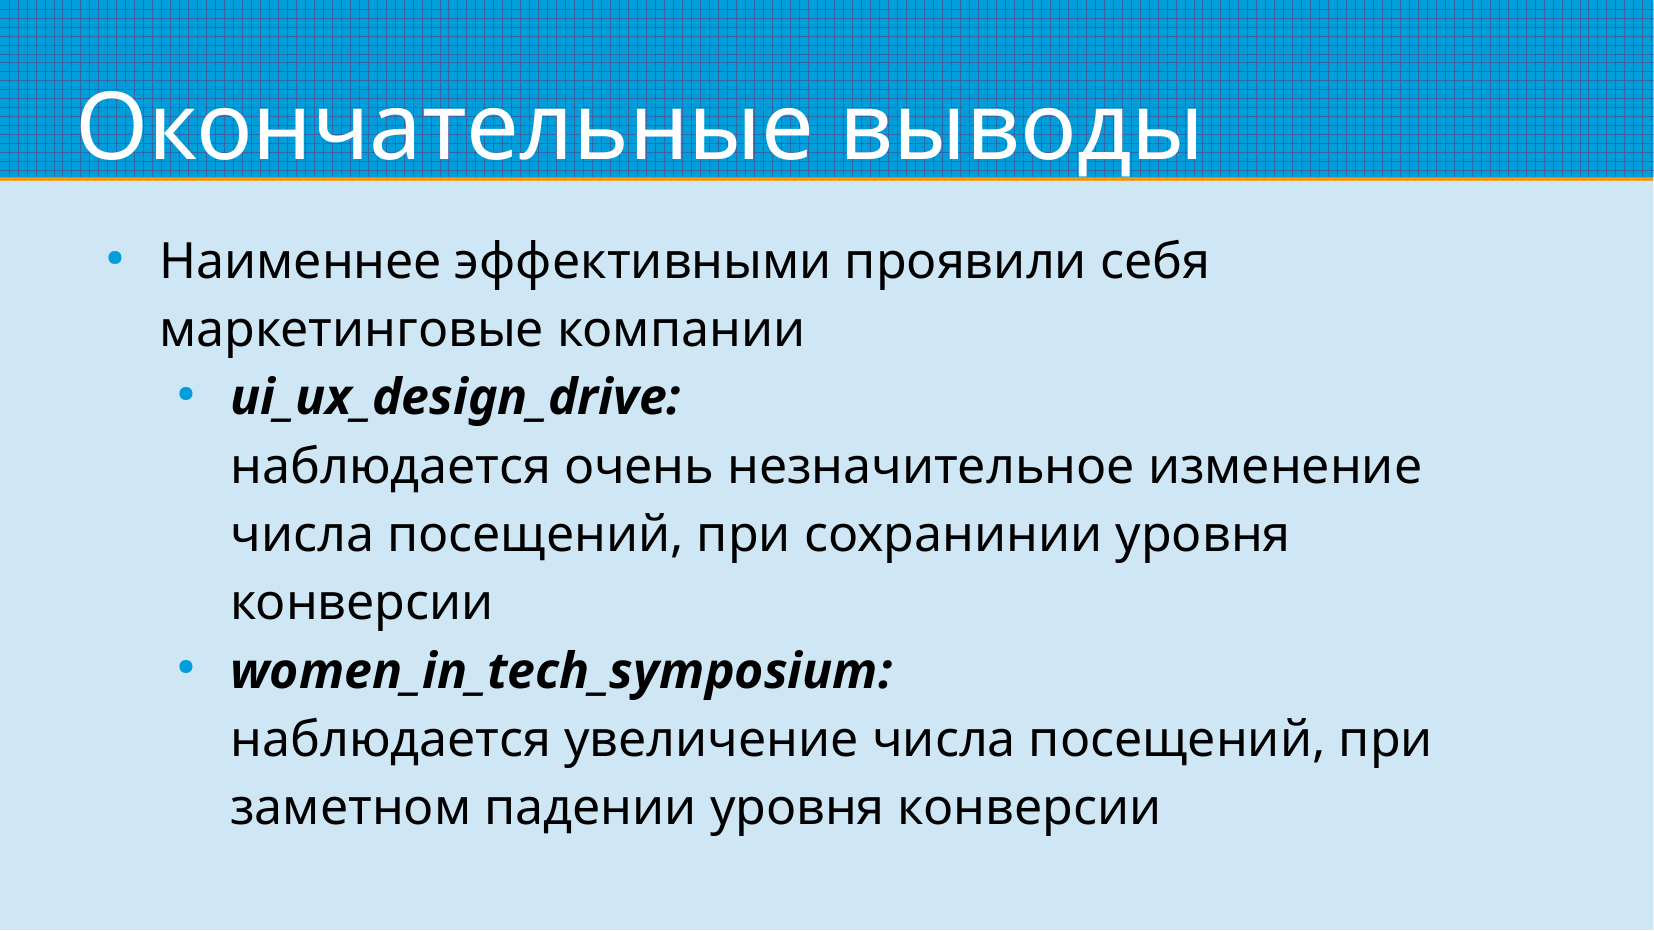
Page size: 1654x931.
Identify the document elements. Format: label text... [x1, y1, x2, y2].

title Окончательные выводы [75, 14, 1552, 188]
list Наименнее эффективными проявили себя маркетинговые компании ui_ux_design_drive: наблюдается очень незначительное изменение числа посещений, при сохранинии уровня конверсии women_in_tech_symposium: наблюдается увеличение числа посещений, при заметном падении уровня конверсии [88, 225, 1565, 852]
